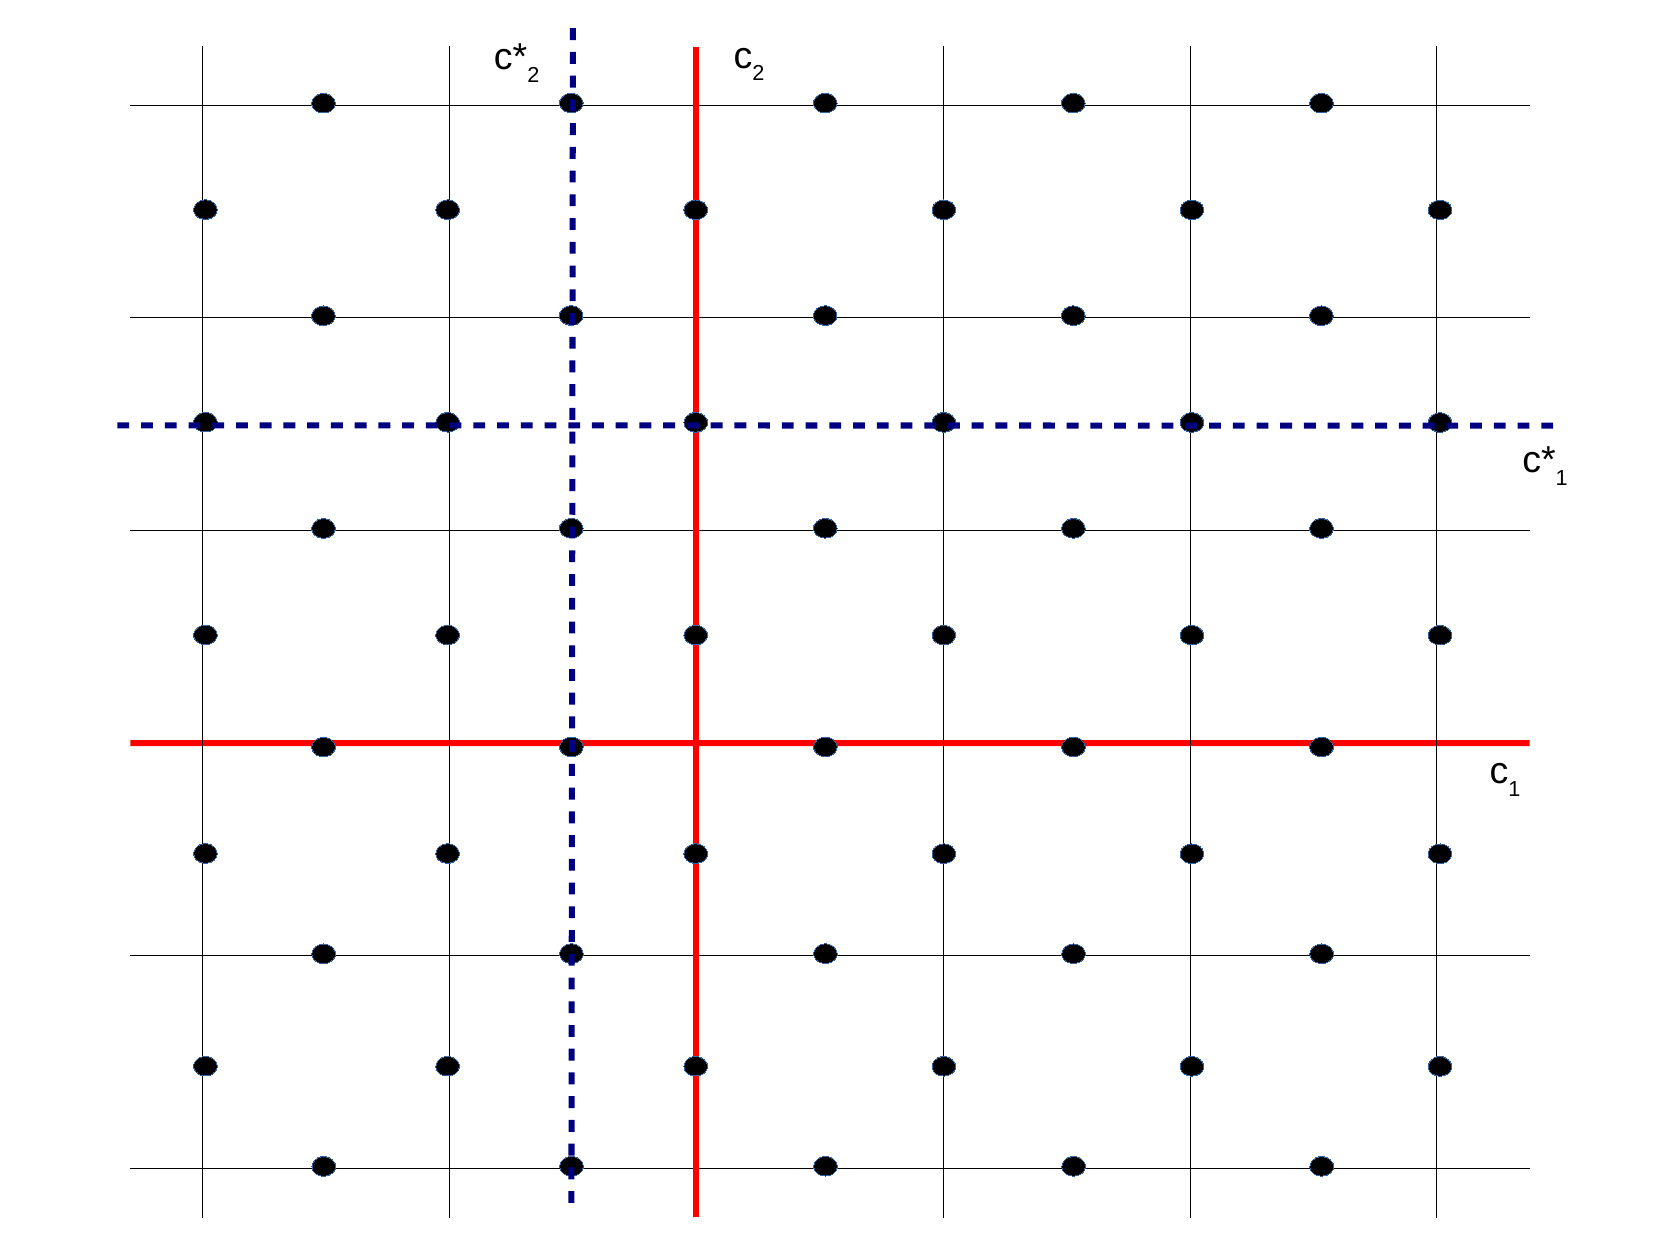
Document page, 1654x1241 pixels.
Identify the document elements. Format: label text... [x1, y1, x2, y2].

text_box [932, 1056, 956, 1077]
text_box [311, 305, 336, 326]
text_box c*1 [1507, 431, 1588, 498]
text_box [1061, 943, 1086, 964]
text_box [1428, 412, 1452, 433]
text_box [559, 518, 584, 538]
text_box [435, 199, 460, 220]
text_box [813, 518, 838, 539]
text_box [435, 843, 460, 864]
text_box [683, 412, 708, 433]
text_box [932, 412, 956, 433]
text_box [683, 1056, 708, 1076]
text_box [813, 93, 838, 113]
text_box [813, 305, 837, 326]
text_box [193, 1056, 218, 1076]
text_box [1180, 1056, 1204, 1077]
text_box [1061, 305, 1086, 326]
text_box [1180, 412, 1204, 433]
text_box [1180, 843, 1204, 864]
text_box [813, 737, 838, 757]
text_box [311, 518, 336, 539]
text_box [813, 1156, 838, 1177]
text_box [1061, 1156, 1086, 1177]
text_box [1061, 93, 1086, 113]
text_box [311, 93, 336, 113]
text_box [311, 737, 336, 757]
text_box [1309, 518, 1334, 539]
text_box [683, 625, 708, 645]
text_box [311, 943, 336, 964]
text_box [435, 1056, 460, 1076]
text_box [193, 412, 218, 432]
text_box [932, 843, 956, 864]
text_box [813, 943, 838, 964]
text_box [193, 199, 218, 220]
text_box [559, 93, 584, 113]
text_box [311, 1156, 336, 1177]
text_box [1428, 1056, 1452, 1077]
text_box [435, 412, 460, 433]
text_box [1428, 200, 1452, 220]
text_box c2 [718, 26, 800, 93]
text_box [1180, 200, 1204, 220]
text_box [193, 625, 218, 645]
text_box [559, 305, 583, 326]
text_box [1428, 625, 1452, 645]
text_box [1061, 737, 1086, 757]
text_box [1309, 93, 1334, 113]
text_box [683, 199, 708, 220]
text_box [559, 1156, 584, 1176]
text_box c*2 [479, 28, 560, 95]
text_box [1309, 737, 1334, 757]
text_box [683, 843, 708, 864]
text_box [932, 199, 956, 220]
text_box [932, 625, 956, 645]
text_box [1309, 305, 1334, 326]
text_box [559, 943, 584, 963]
text_box [1180, 625, 1204, 645]
text_box [559, 737, 584, 757]
text_box [435, 625, 460, 645]
text_box [1428, 843, 1452, 864]
text_box [1309, 943, 1334, 964]
text_box [1309, 1156, 1334, 1177]
text_box c1 [1474, 742, 1556, 809]
text_box [193, 843, 218, 864]
text_box [1061, 518, 1086, 539]
